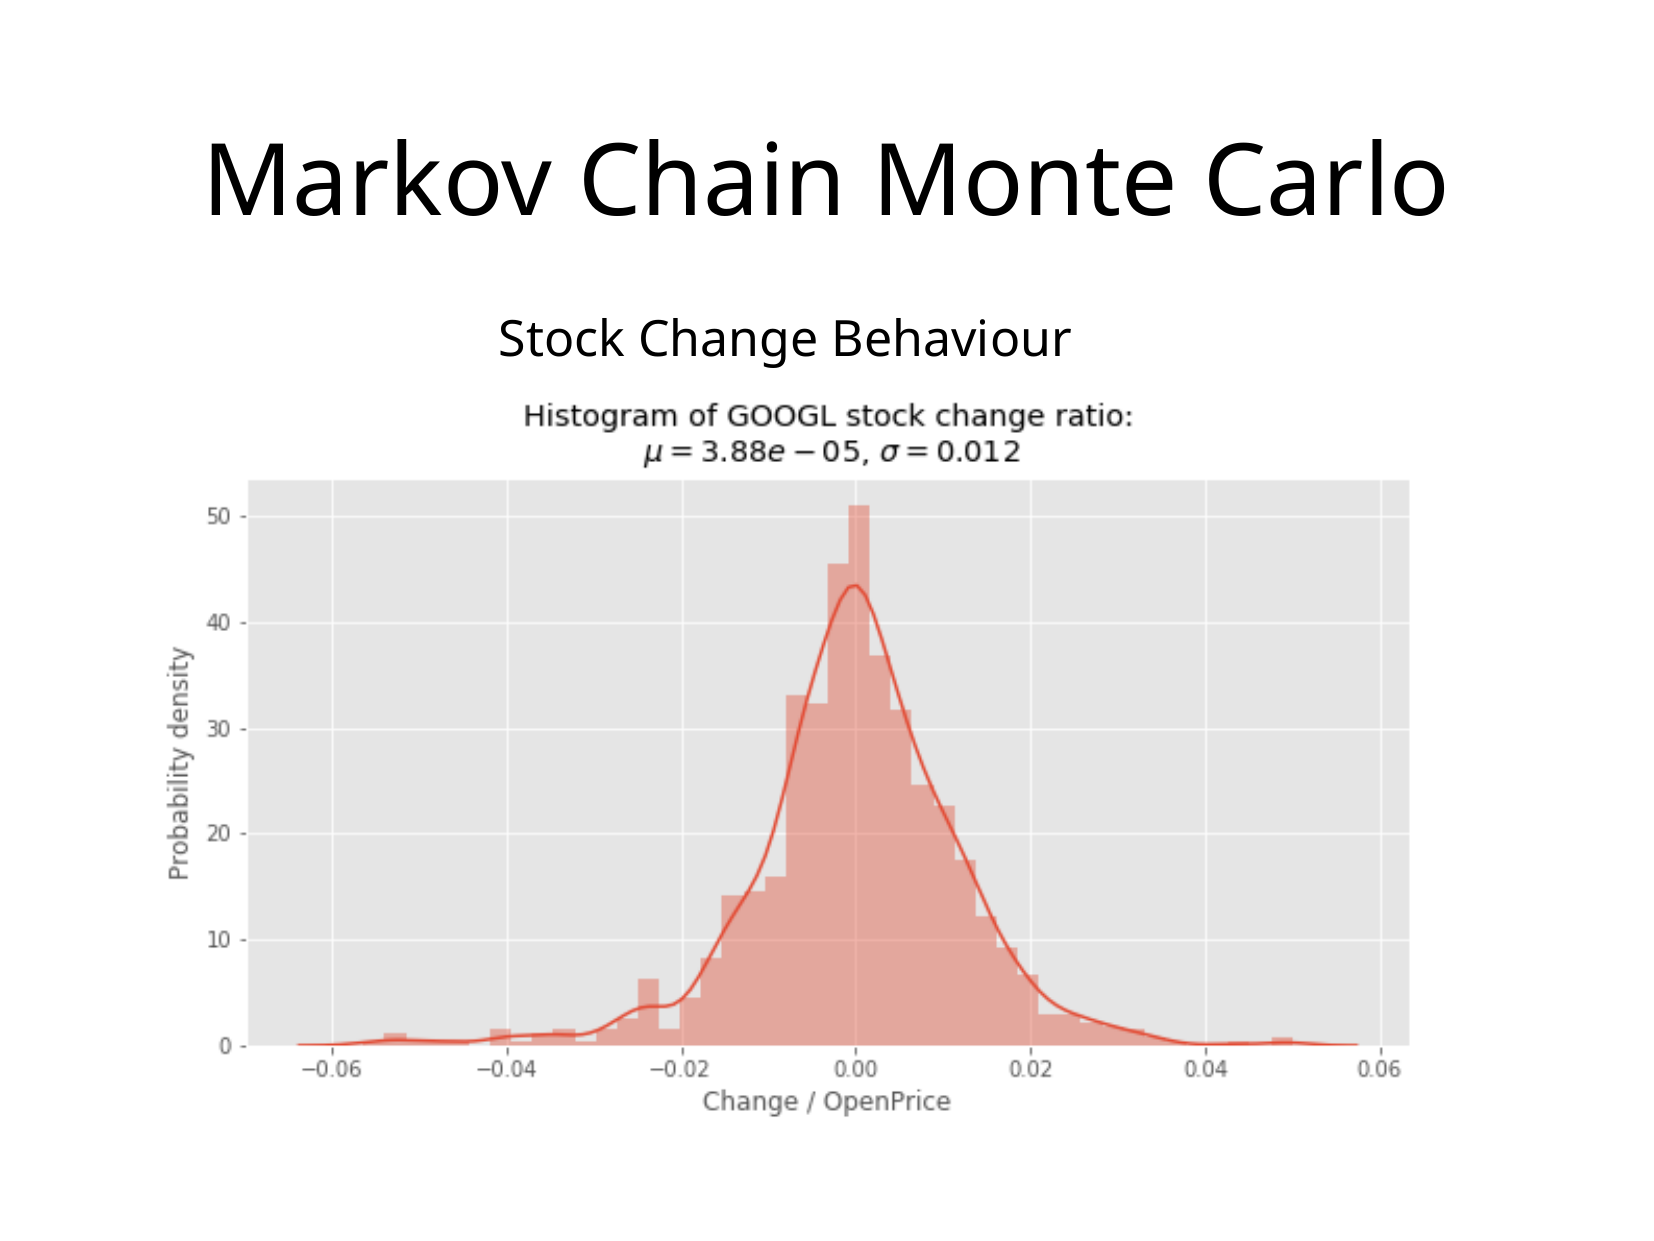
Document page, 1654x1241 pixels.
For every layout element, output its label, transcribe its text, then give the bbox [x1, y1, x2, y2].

title Markov Chain Monte Carlo [82, 73, 1571, 281]
picture [59, 389, 1560, 1140]
text_box Stock Change Behaviour [484, 295, 1174, 377]
